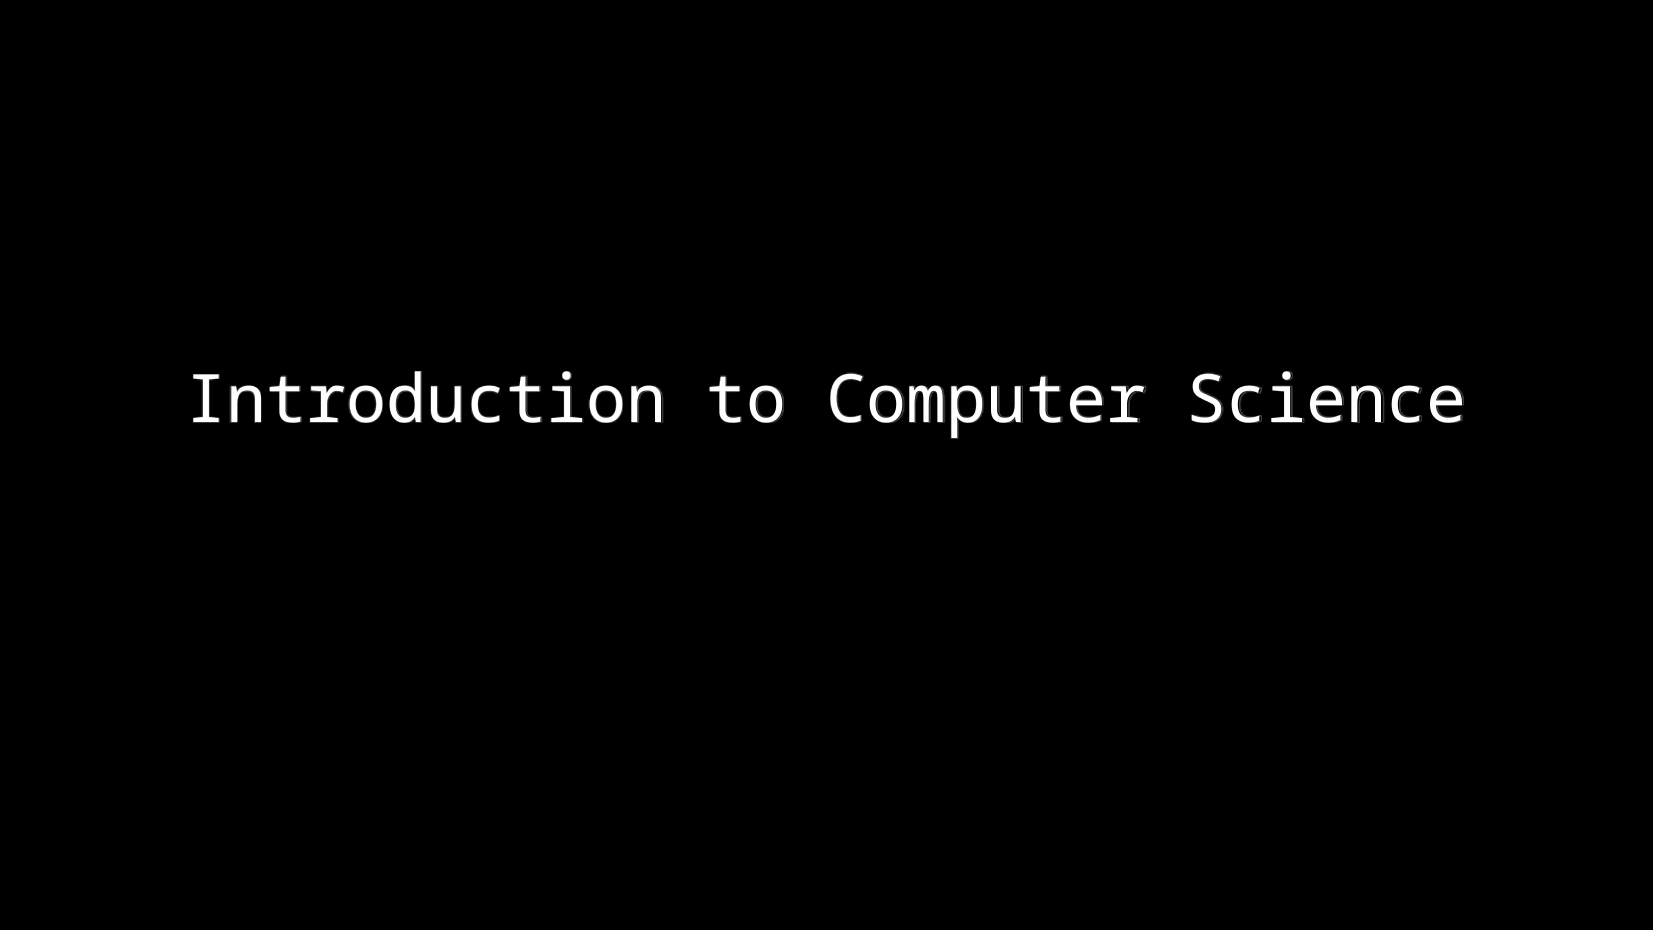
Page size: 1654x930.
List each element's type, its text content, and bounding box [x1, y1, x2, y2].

subtitle Introduction to Computer Science [82, 37, 1571, 757]
